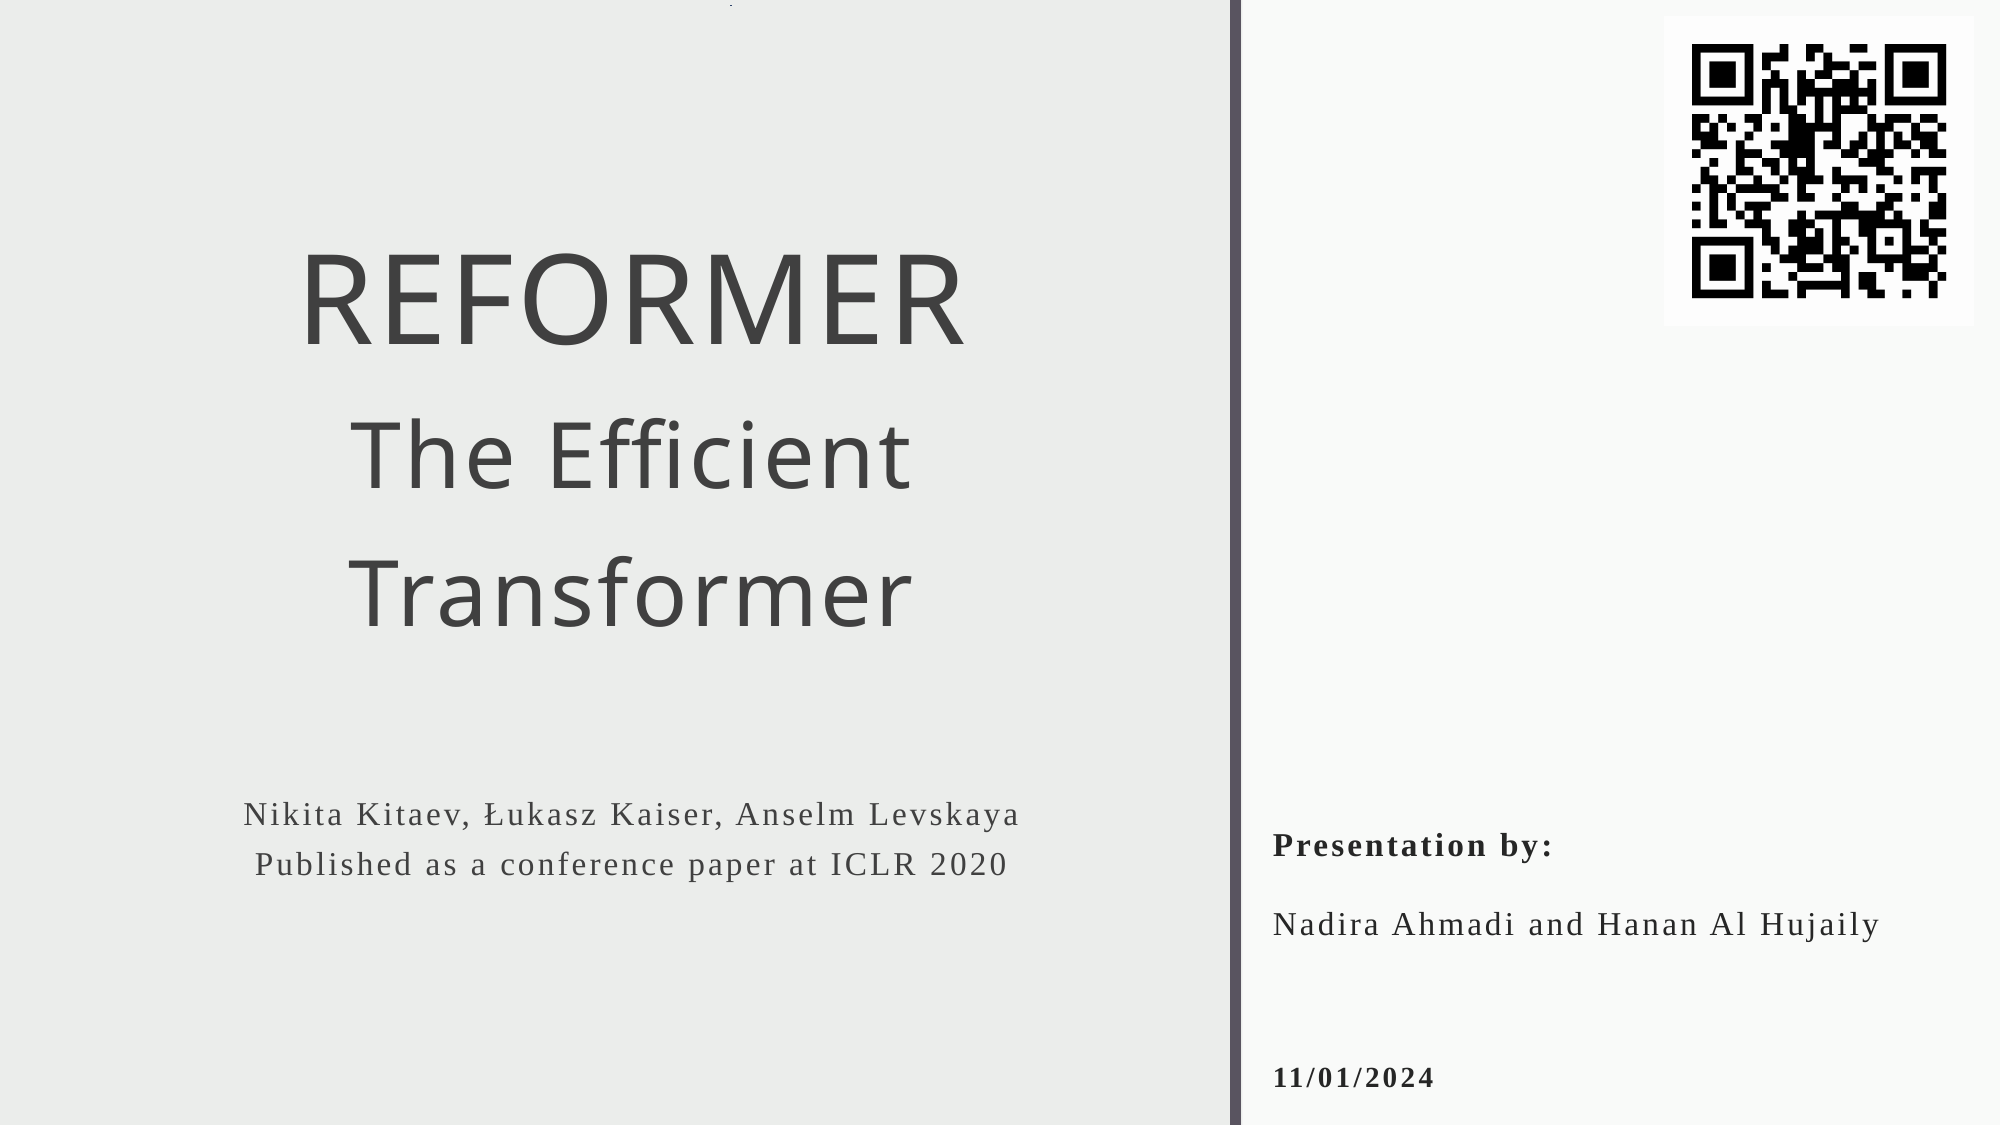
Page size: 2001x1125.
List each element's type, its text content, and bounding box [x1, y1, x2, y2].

title Reformer The Efficient Transformer Nikita Kitaev, Łukasz Kaiser, Anselm Levskaya Published as a conference paper at ICLR 2020 [140, 141, 1126, 960]
picture [1664, 16, 1974, 326]
subtitle Presentation by: Nadira Ahmadi and Hanan Al Hujaily 11/01/2024 [1254, 785, 1974, 1109]
